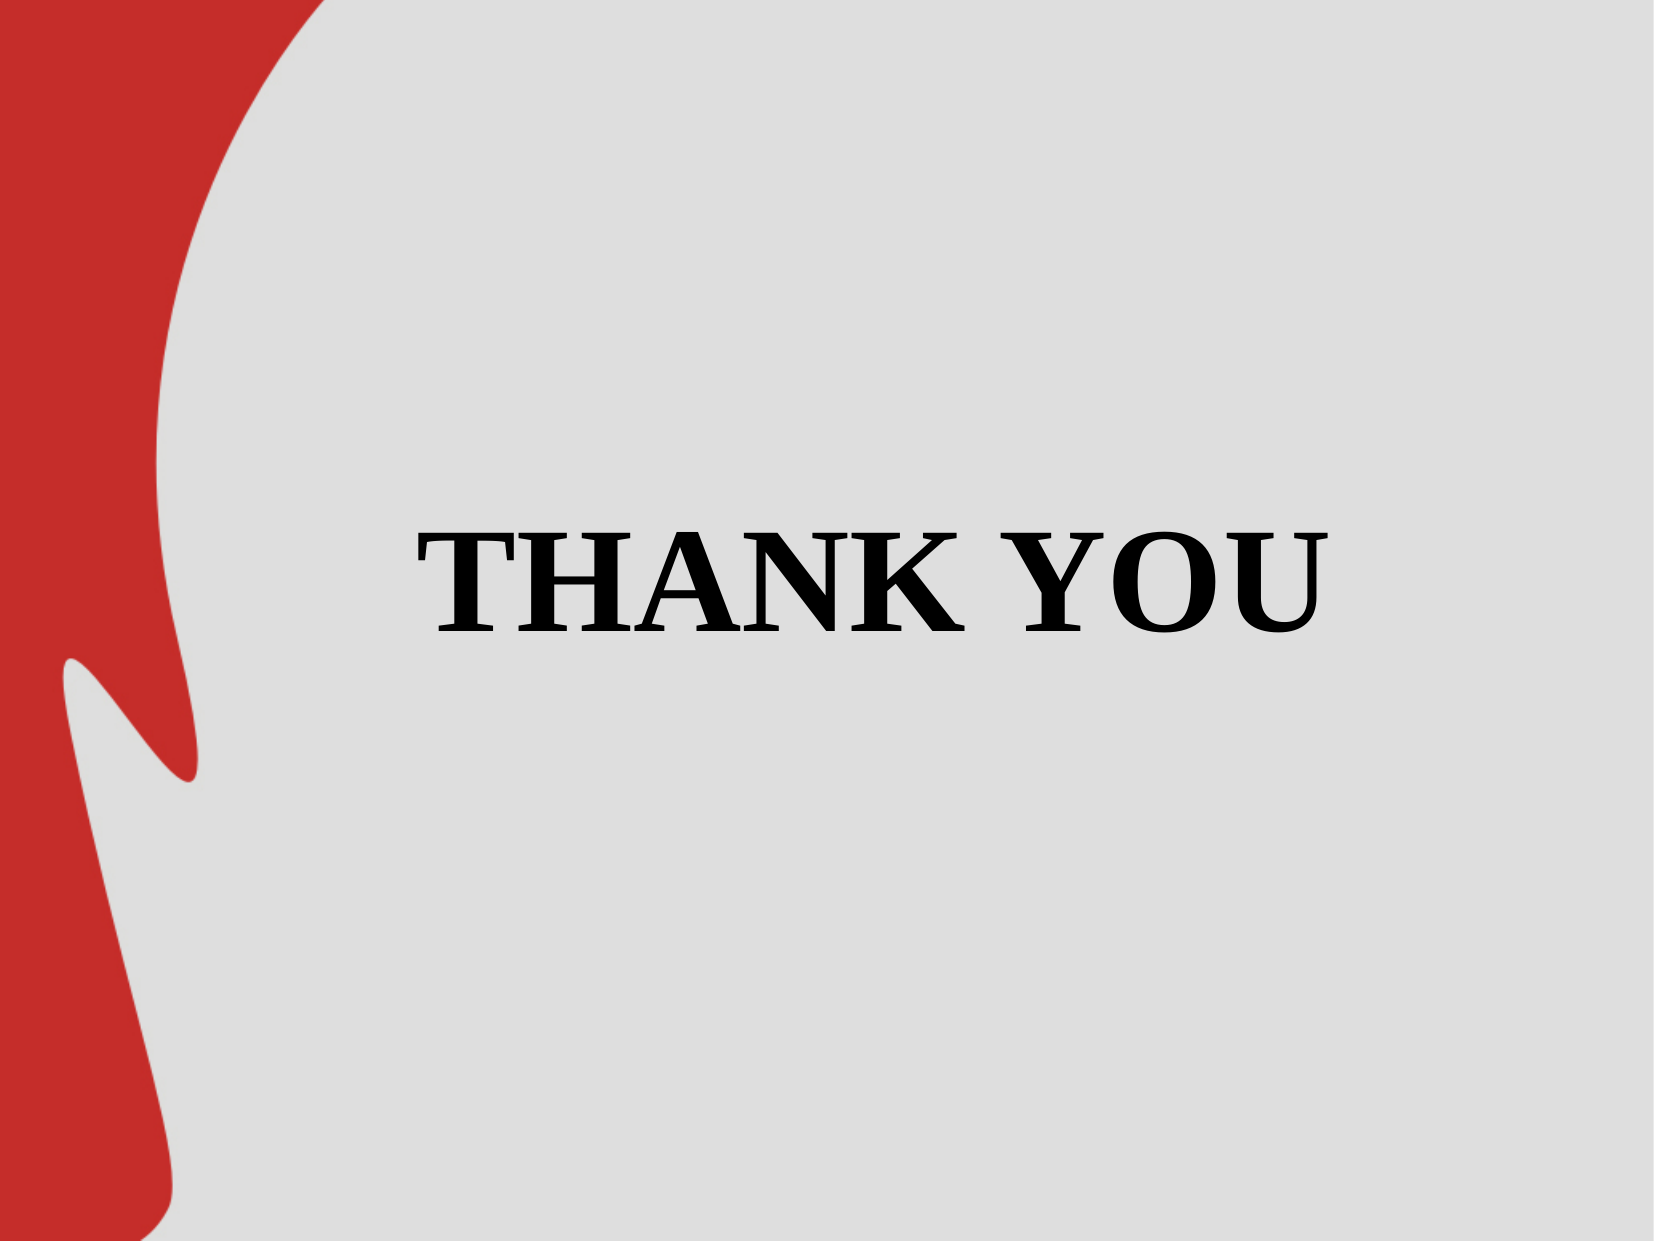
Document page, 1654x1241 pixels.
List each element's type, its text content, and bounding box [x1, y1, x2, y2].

list THANK YOU [94, 497, 1583, 1217]
picture [0, 0, 1654, 1241]
